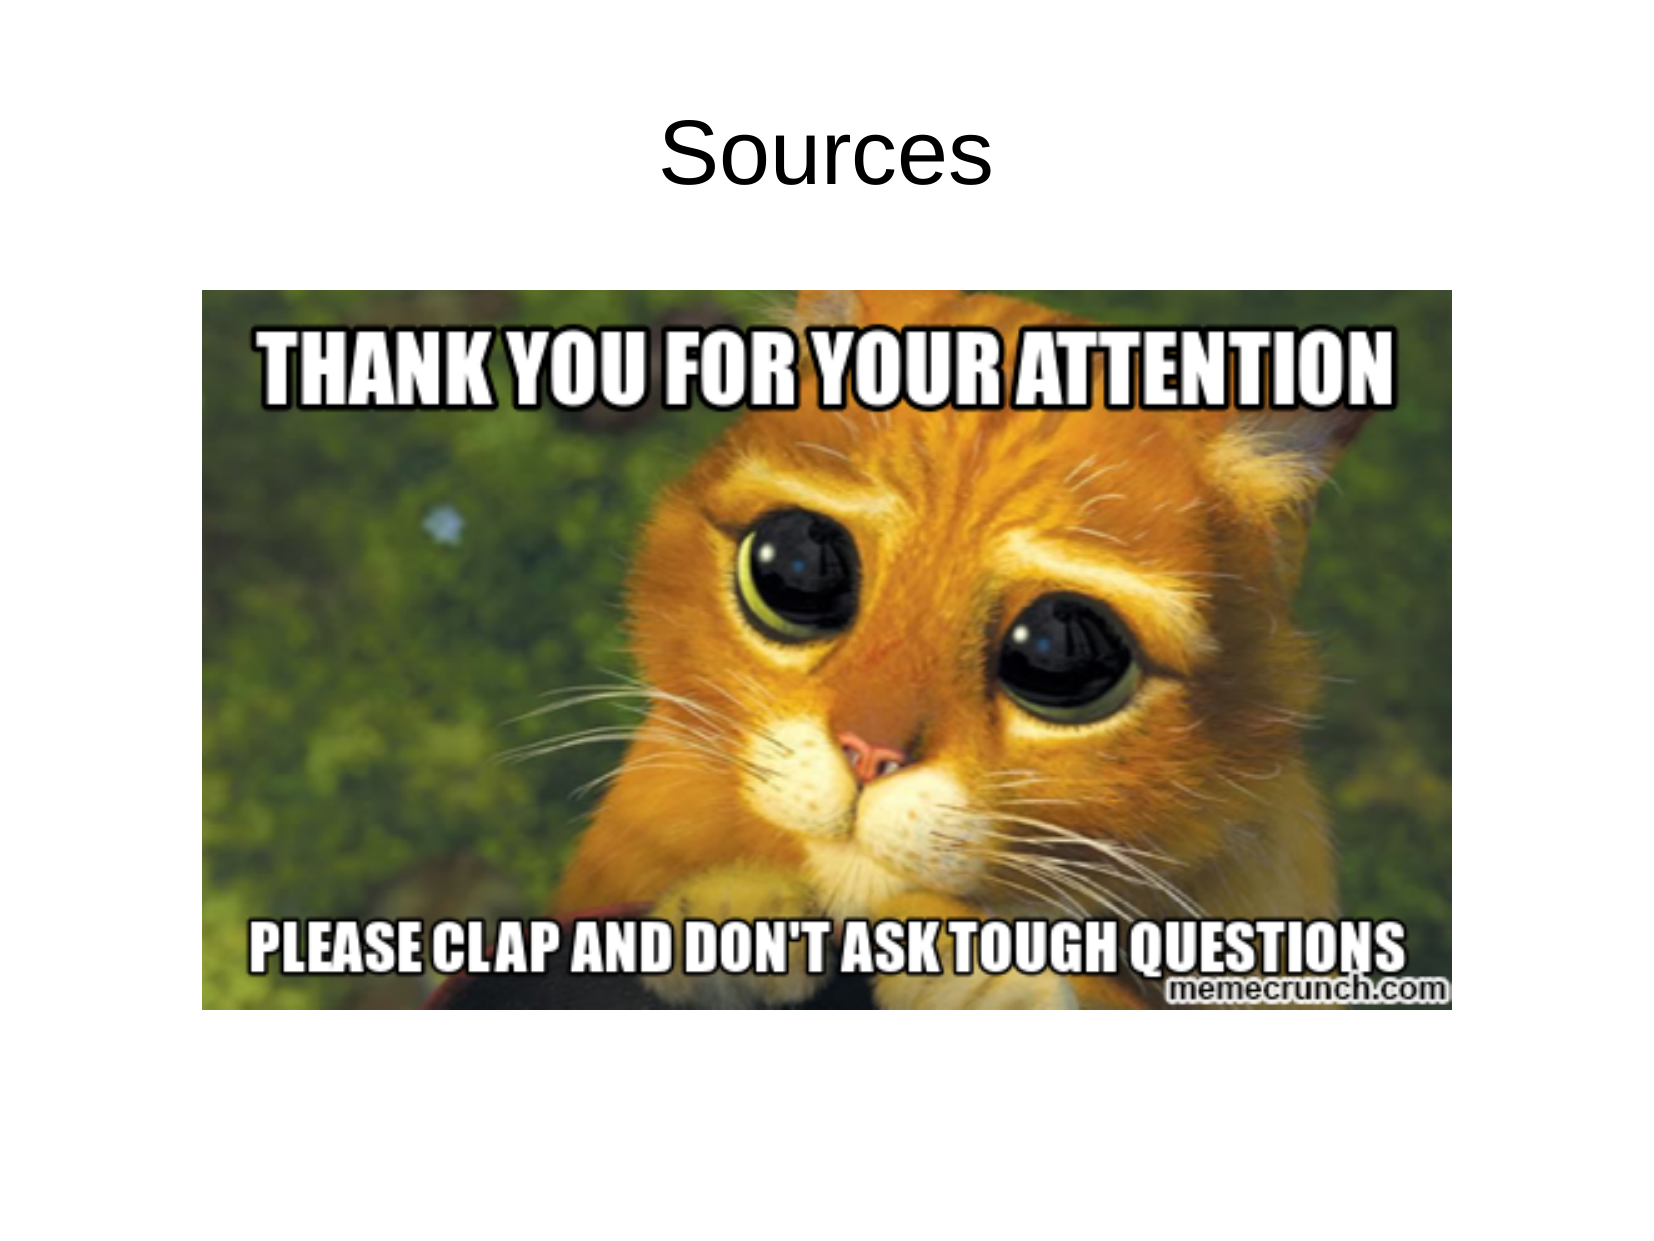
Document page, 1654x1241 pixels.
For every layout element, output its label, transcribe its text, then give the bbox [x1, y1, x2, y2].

title Sources [82, 49, 1571, 257]
picture [202, 290, 1452, 1010]
